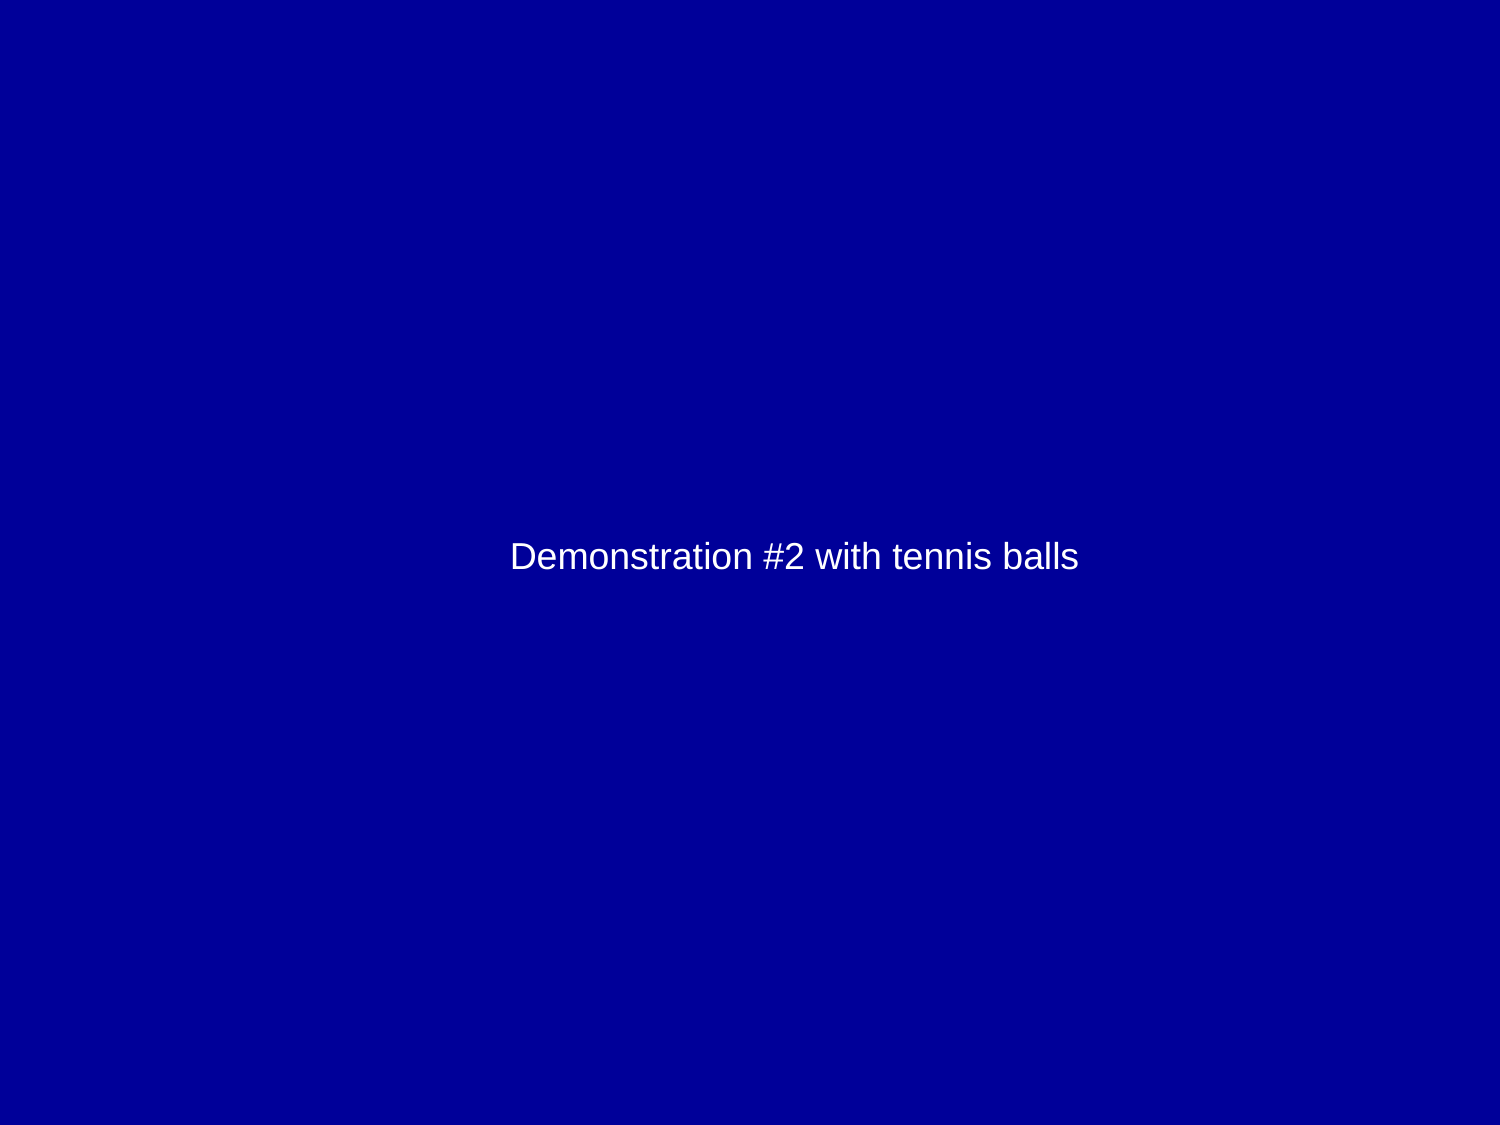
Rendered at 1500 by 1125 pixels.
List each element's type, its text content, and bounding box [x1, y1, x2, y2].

text_box Demonstration #2 with tennis balls [495, 528, 1111, 586]
